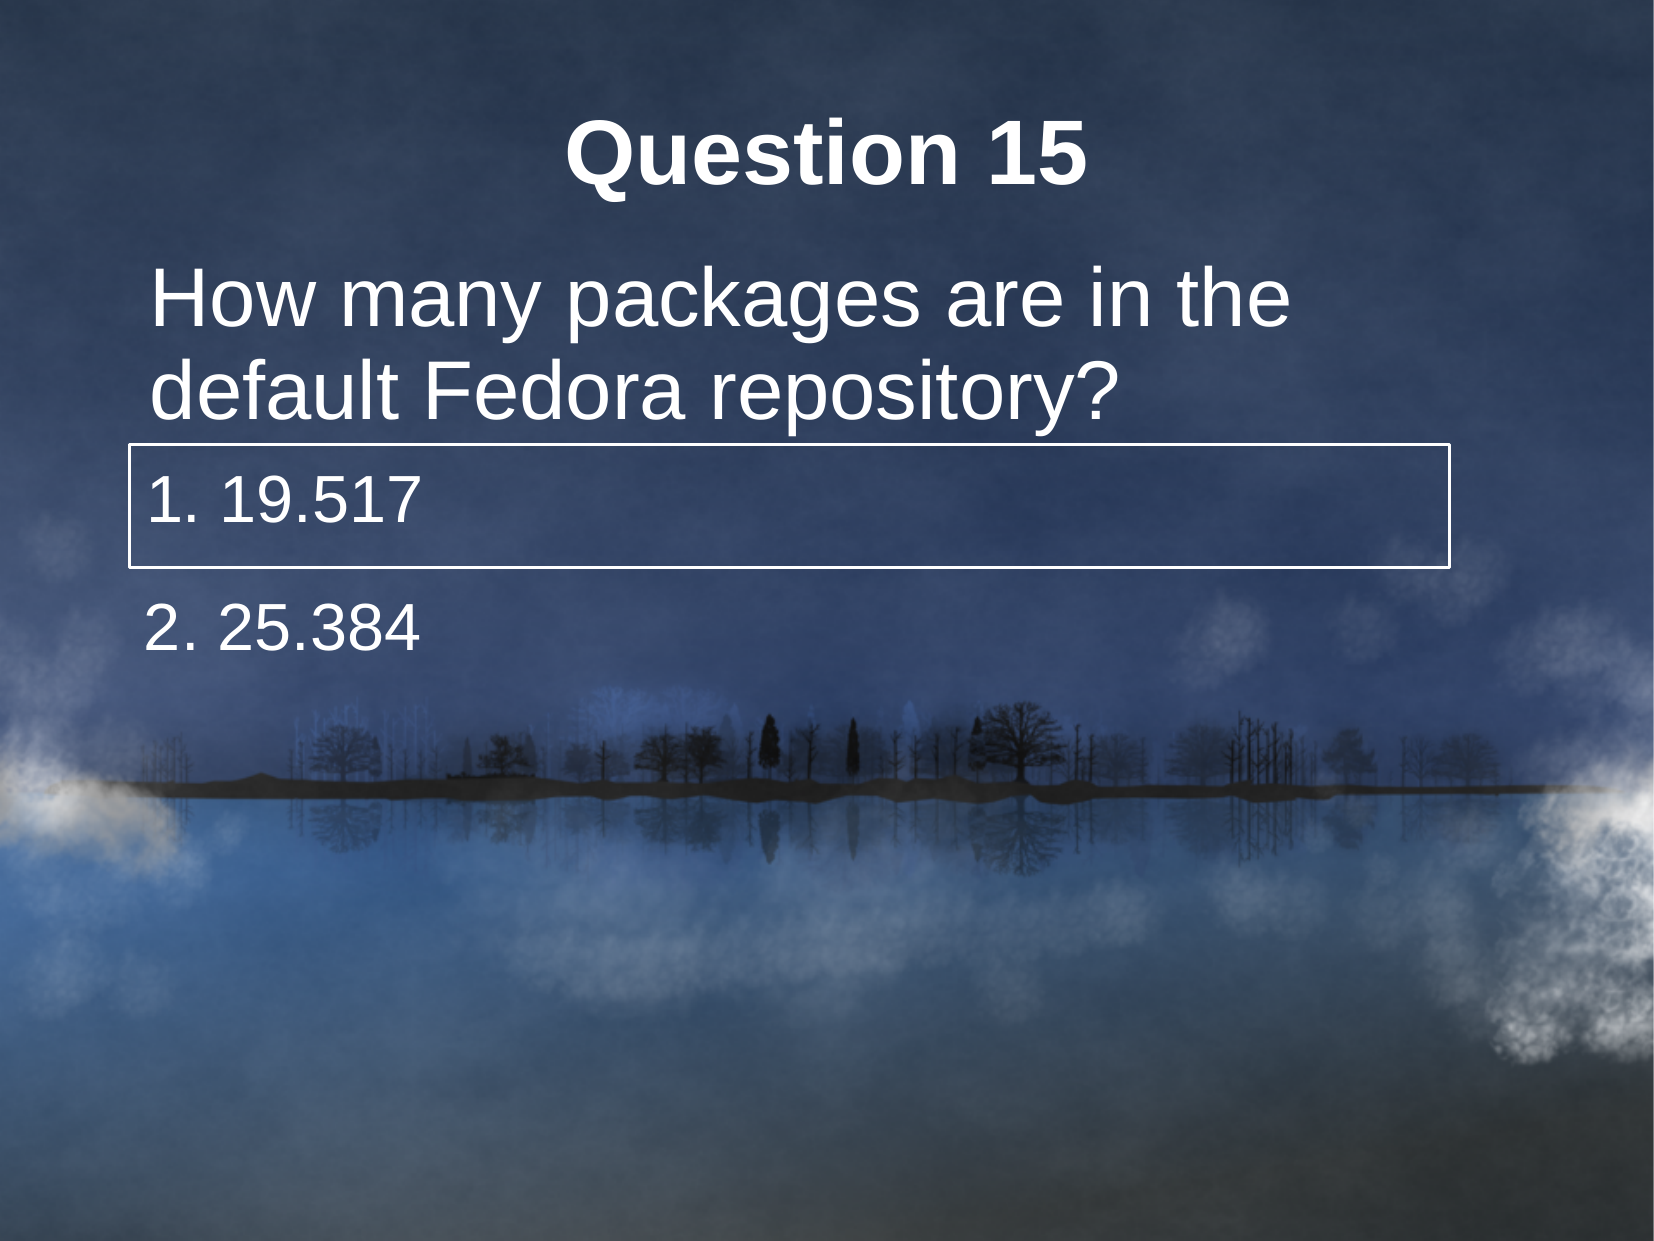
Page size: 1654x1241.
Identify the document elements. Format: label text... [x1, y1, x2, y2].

text_box 2. 25.384 [129, 582, 1171, 746]
title Question 15 [82, 49, 1571, 257]
text_box 1. 19.517 [131, 454, 1531, 618]
text_box How many packages are in the default Fedora repository? [135, 243, 1486, 445]
picture [0, 0, 1654, 1241]
text_box [129, 444, 1450, 568]
